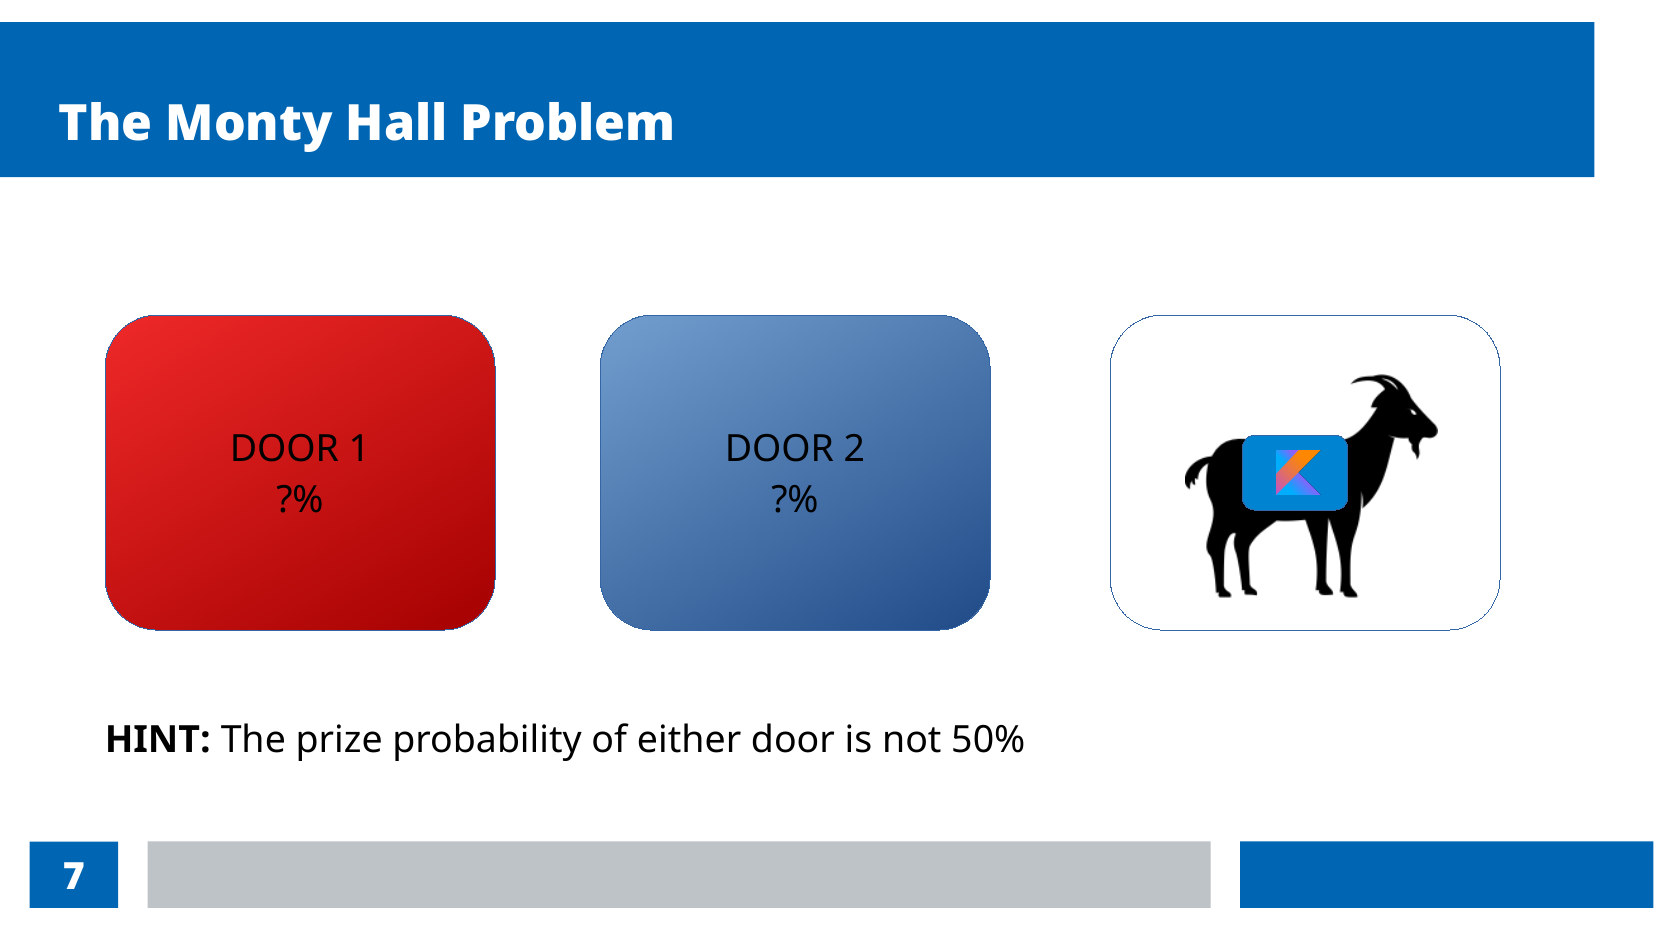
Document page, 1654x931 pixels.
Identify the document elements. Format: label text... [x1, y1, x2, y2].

picture [1185, 359, 1438, 613]
title The Monty Hall Problem [59, 44, 1595, 156]
text_box DOOR 2 ?% [600, 315, 991, 631]
text_box [1242, 435, 1348, 511]
text_box DOOR 1 ?% [105, 315, 496, 631]
text_box HINT: The prize probability of either door is not 50% [90, 705, 1441, 931]
